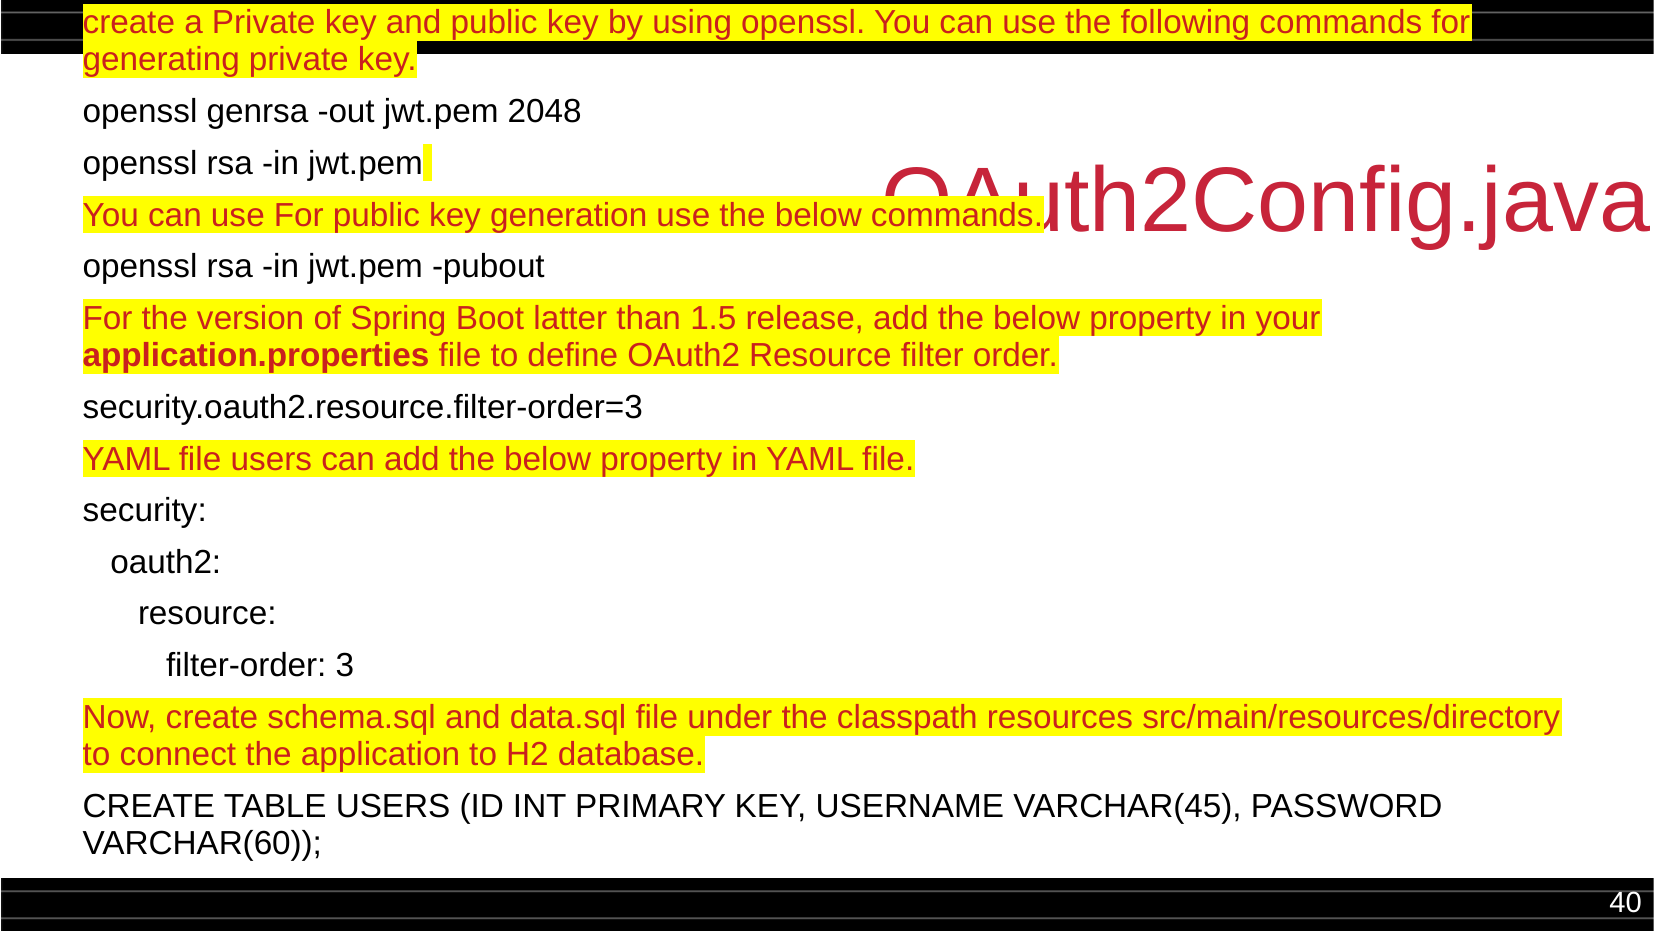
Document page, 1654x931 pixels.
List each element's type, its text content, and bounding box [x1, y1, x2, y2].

list create a Private key and public key by using openssl. You can use the following commands for generating private key. openssl genrsa -out jwt.pem 2048 openssl rsa -in jwt.pem You can use For public key generation use the below commands. openssl rsa -in jwt.pem -pubout For the version of Spring Boot latter than 1.5 release, add the below property in your application.properties file to define OAuth2 Resource filter order. security.oauth2.resource.filter-order=3 YAML file users can add the below property in YAML file. security: oauth2: resource: filter-order: 3 Now, create schema.sql and data.sql file under the classpath resources src/main/resources/directory to connect the application to H2 database. CREATE TABLE USERS (ID INT PRIMARY KEY, USERNAME VARCHAR(45), PASSWORD VARCHAR(60)); [82, 3, 1599, 865]
picture [1, 878, 1654, 931]
title OAuth2Config.java [1599, 97, 1654, 303]
picture [1, 0, 1654, 54]
